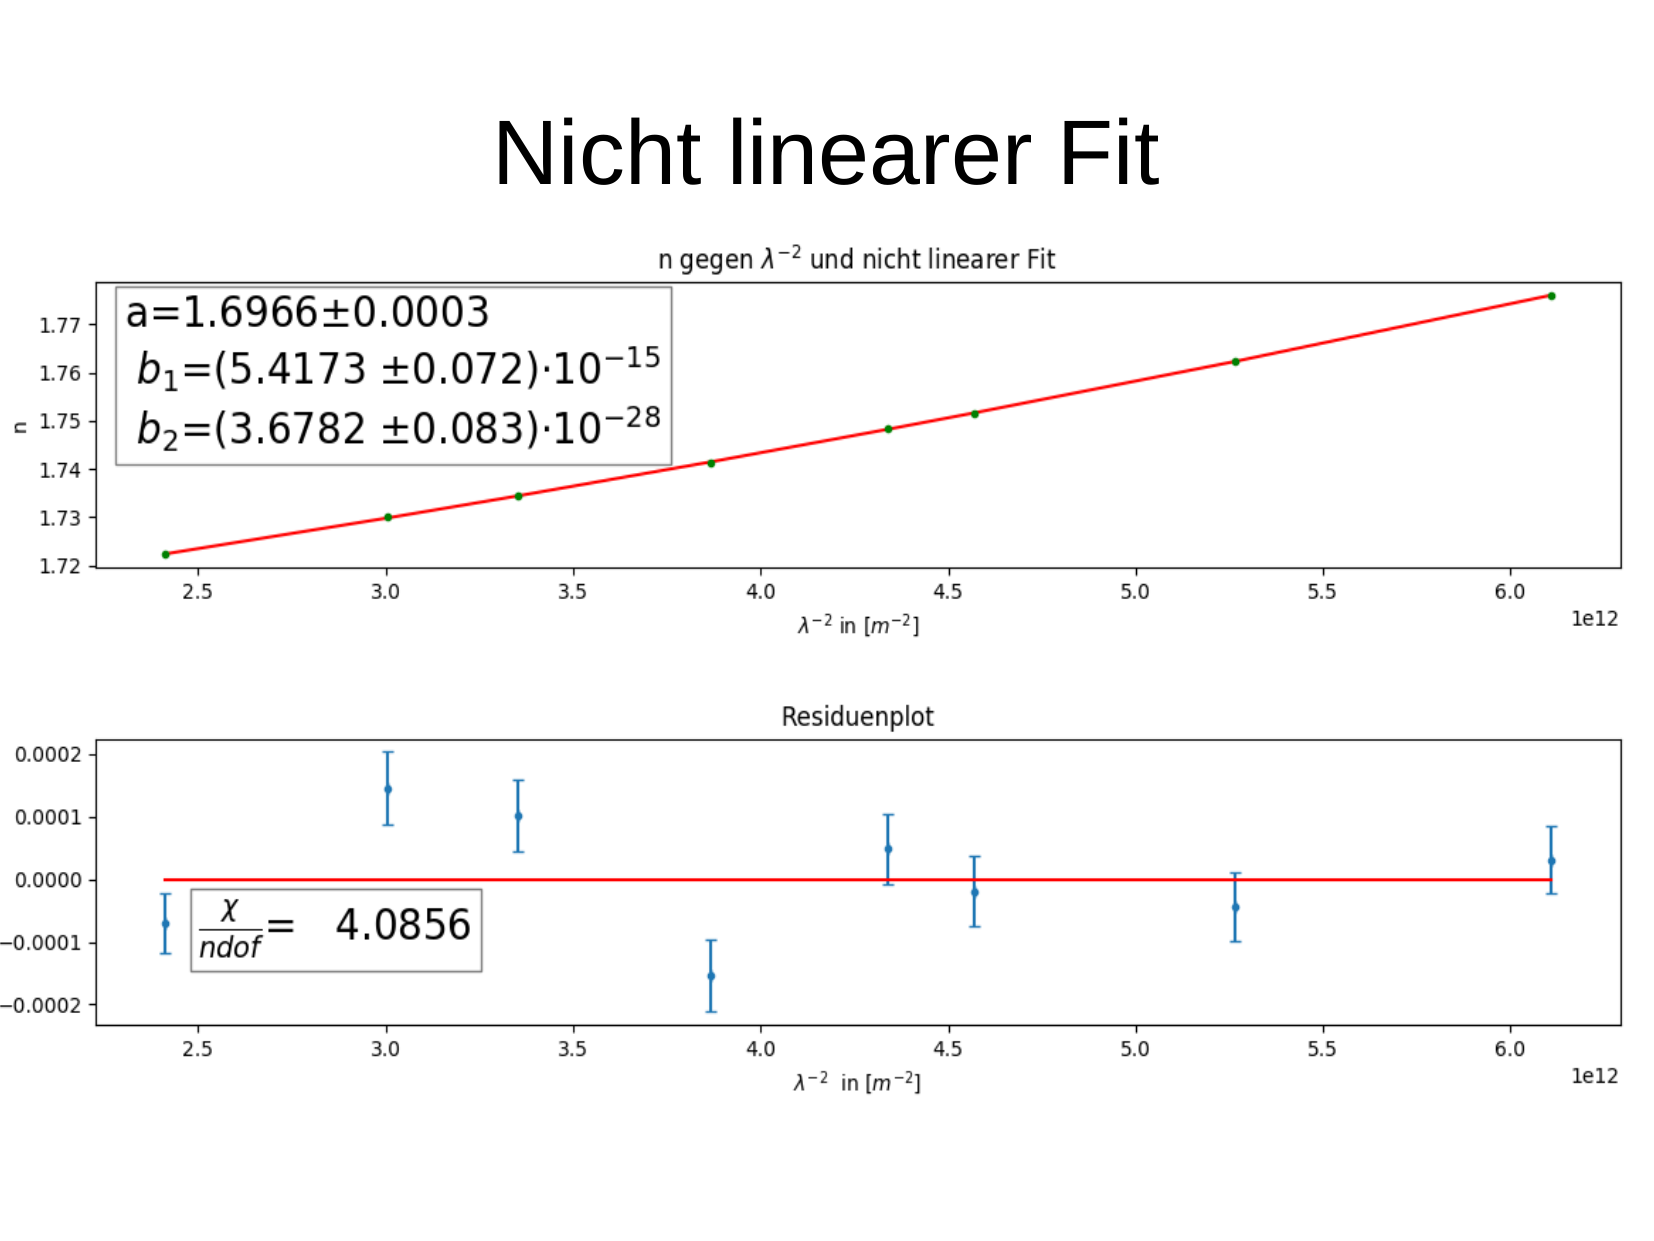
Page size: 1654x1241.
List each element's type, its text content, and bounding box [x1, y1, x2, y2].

picture [0, 200, 1654, 1152]
title Nicht linearer Fit [82, 49, 1571, 200]
